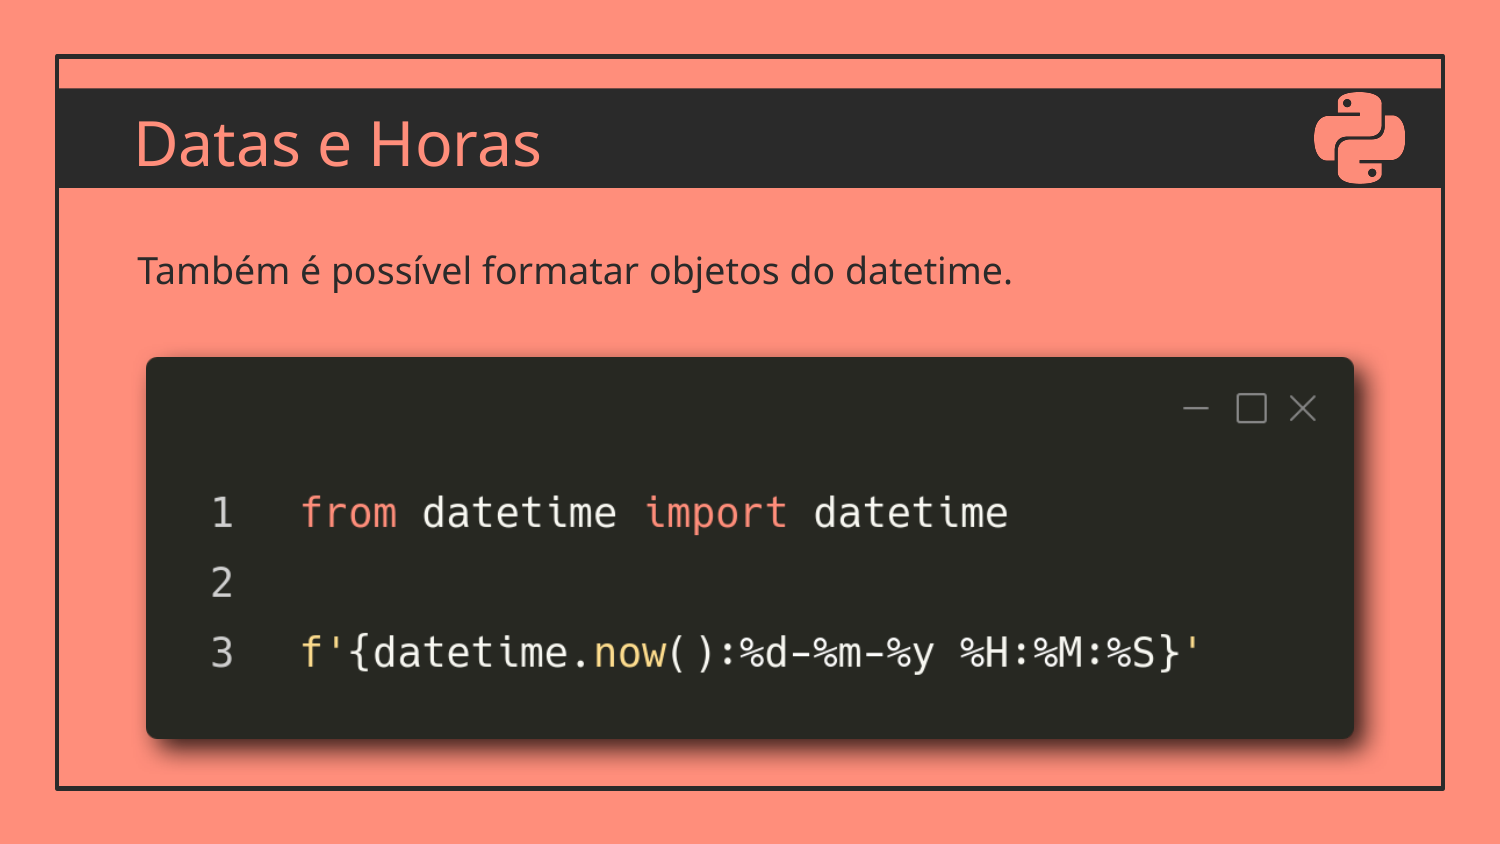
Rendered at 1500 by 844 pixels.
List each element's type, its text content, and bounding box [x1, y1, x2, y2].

title Datas e Horas [118, 88, 1142, 188]
picture [146, 357, 1354, 739]
list Também é possível formatar objetos do datetime. [122, 225, 1378, 747]
picture [1314, 92, 1405, 184]
